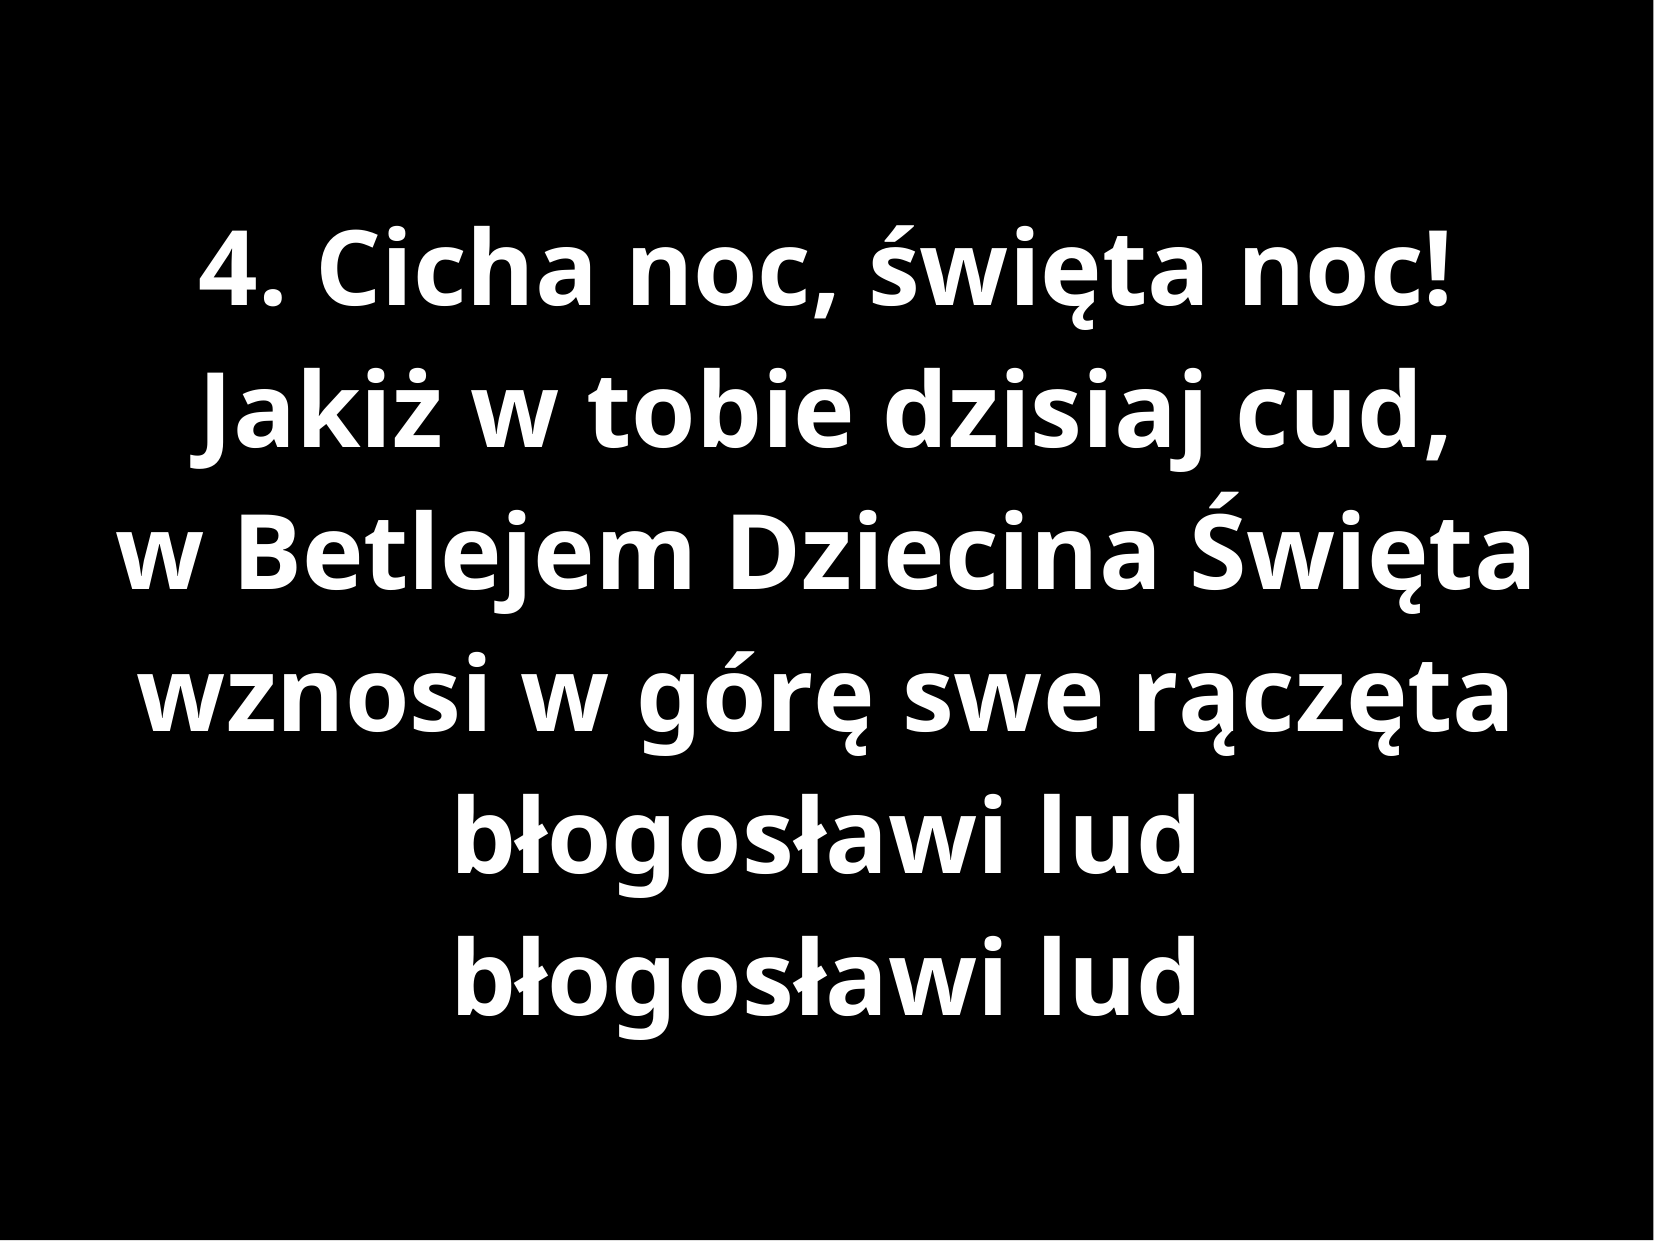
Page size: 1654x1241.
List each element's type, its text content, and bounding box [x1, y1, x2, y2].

title 4. Cicha noc, święta noc! Jakiż w tobie dzisiaj cud, w Betlejem Dziecina Święta wznosi w górę swe rączęta błogosławi lud błogosławi lud [0, 0, 1654, 1241]
